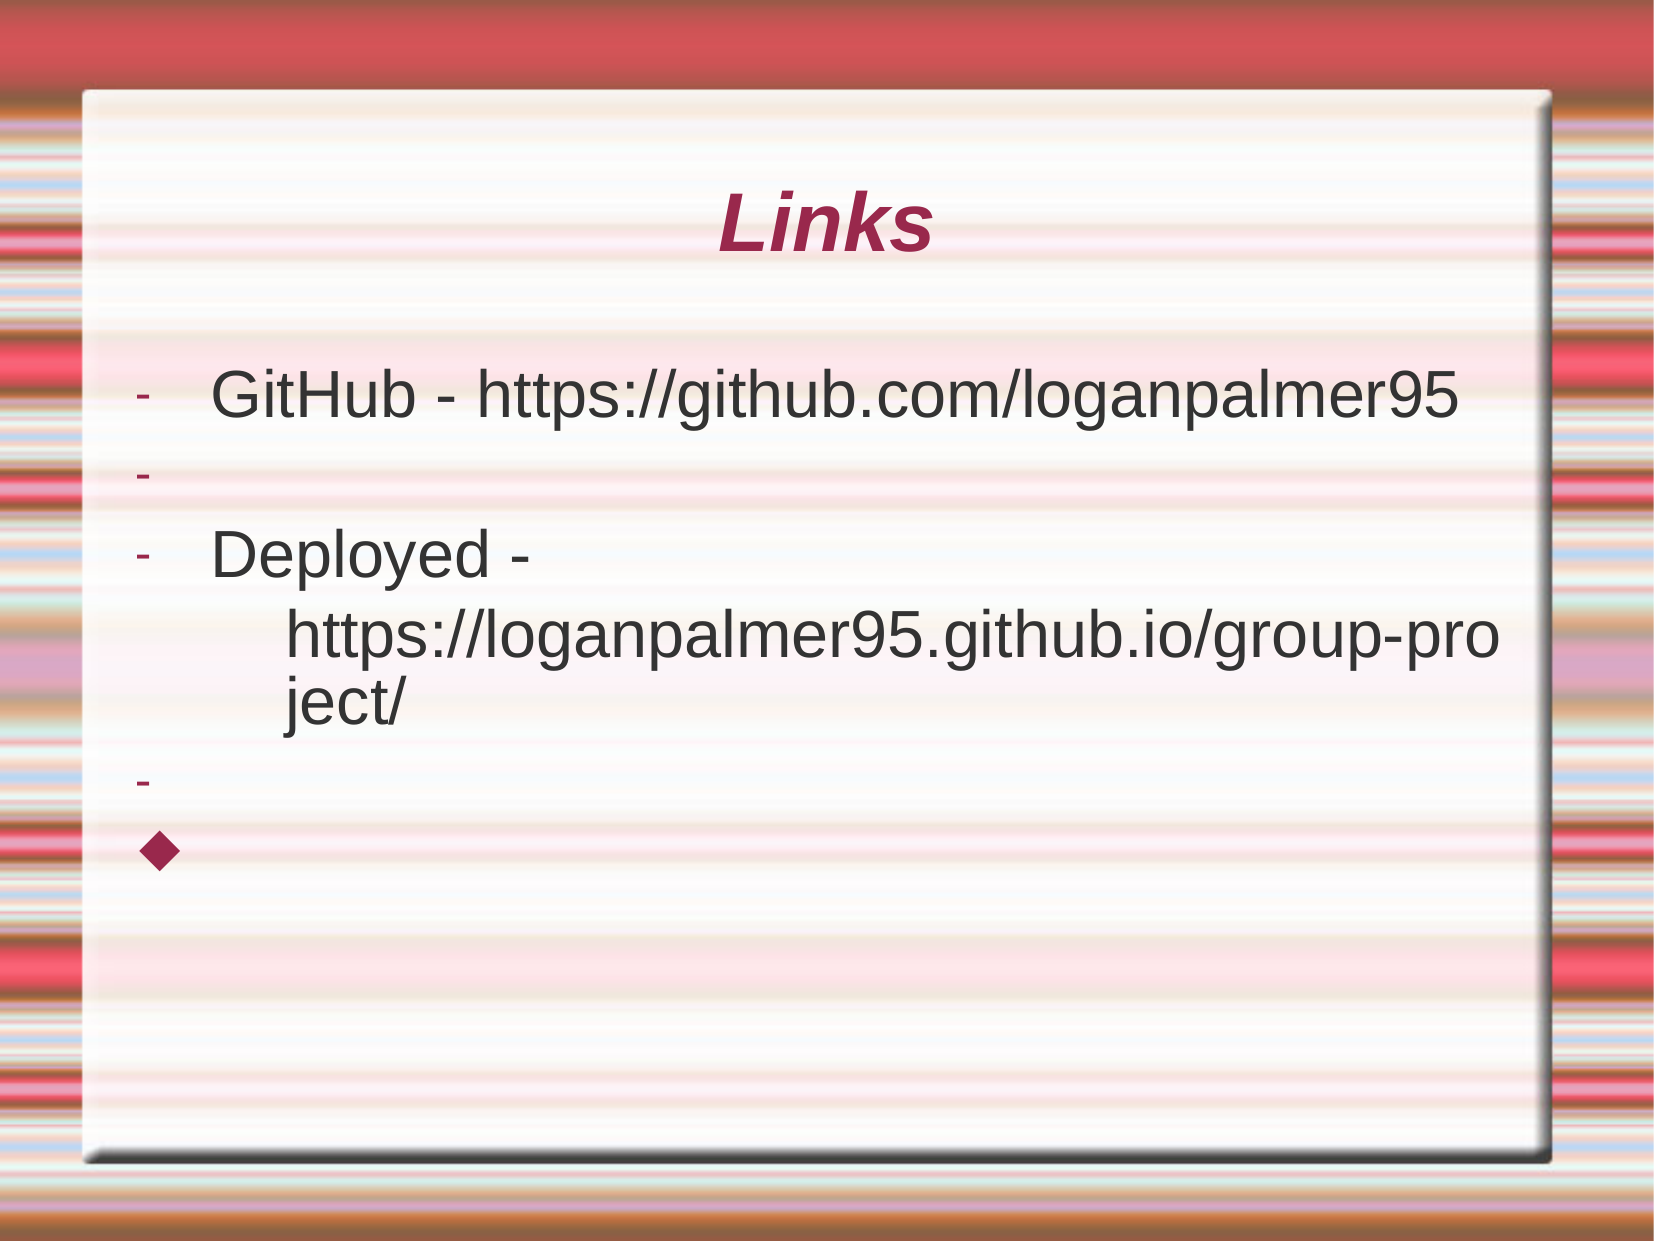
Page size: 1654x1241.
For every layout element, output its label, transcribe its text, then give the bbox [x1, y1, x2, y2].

list GitHub - https://github.com/loganpalmer95 Deployed - https://loganpalmer95.github.io/group-project/ [134, 350, 1516, 1132]
title Links [121, 114, 1534, 322]
